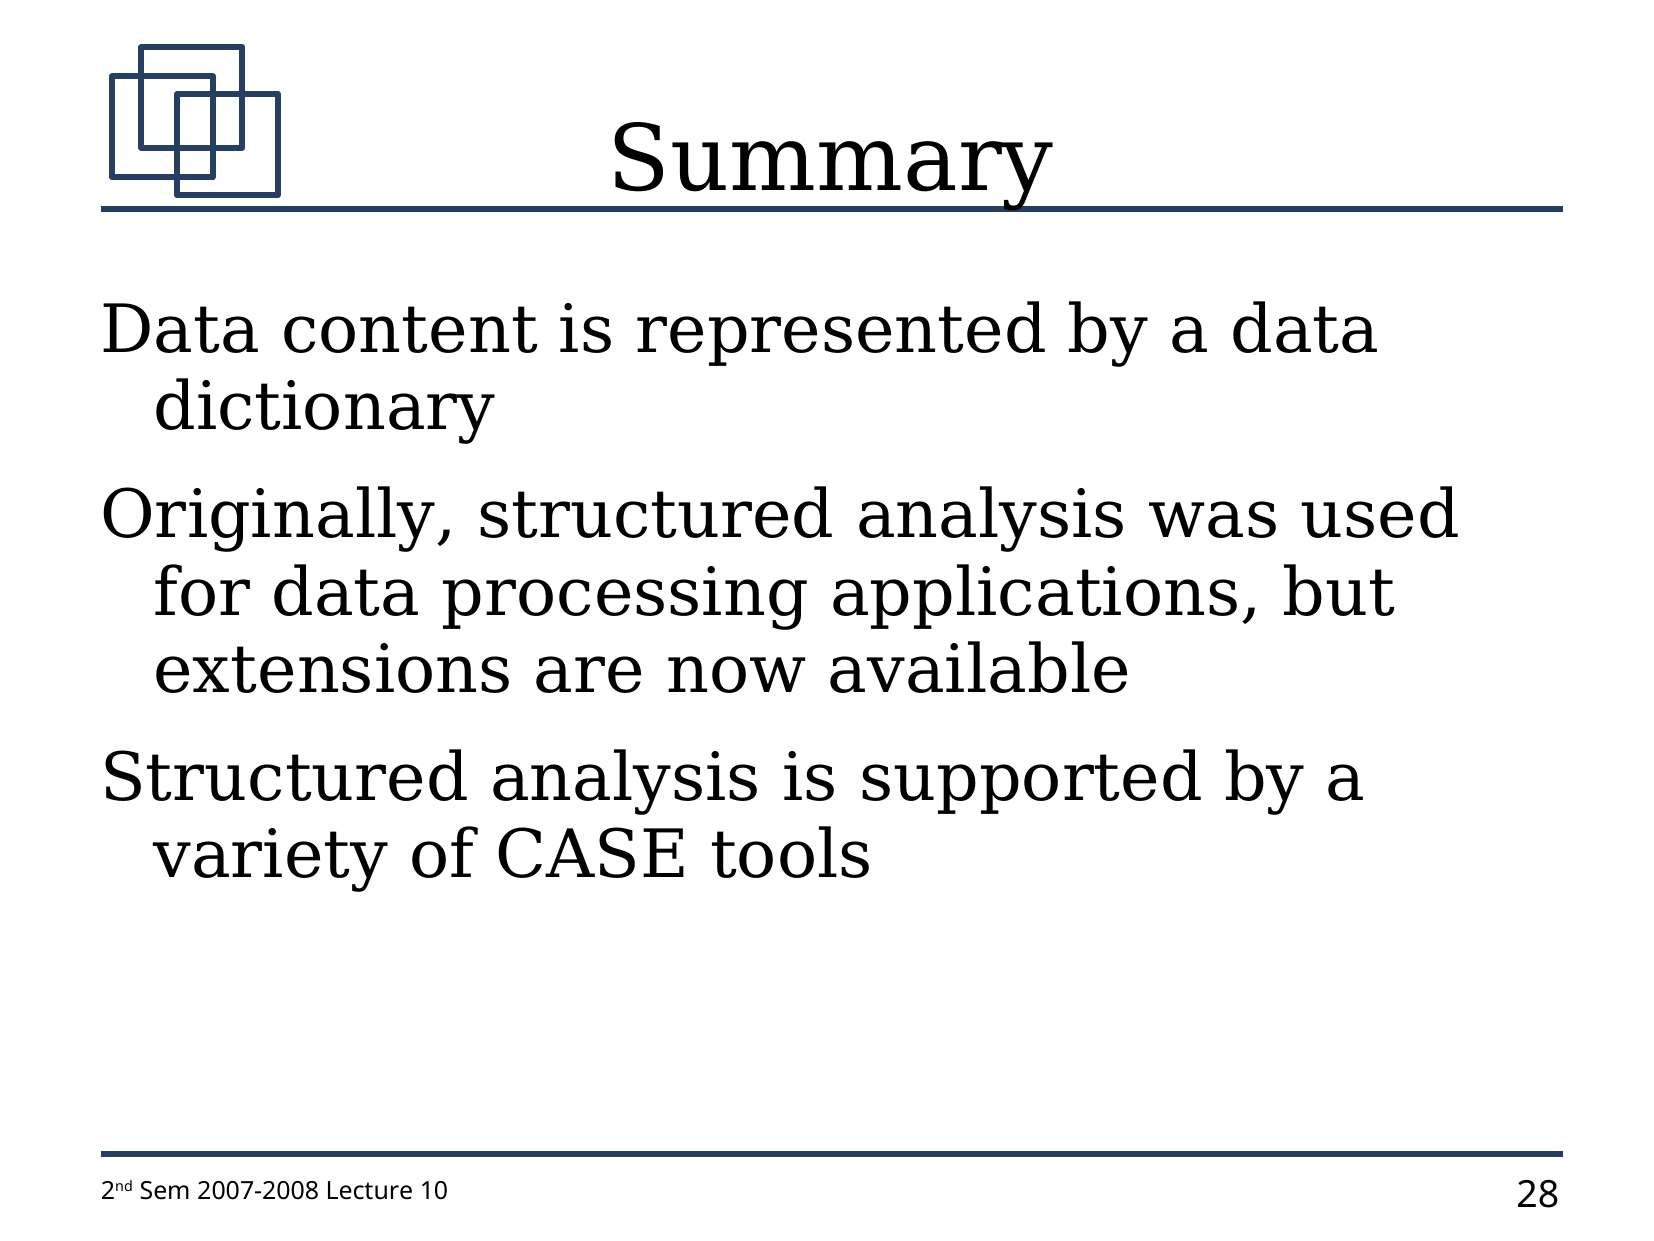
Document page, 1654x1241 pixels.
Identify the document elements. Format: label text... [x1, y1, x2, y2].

title Summary [86, 55, 1576, 263]
list Data content is represented by a data dictionary Originally, structured analysis was used for data processing applications, but extensions are now available Structured analysis is supported by a variety of CASE tools [82, 290, 1571, 1109]
